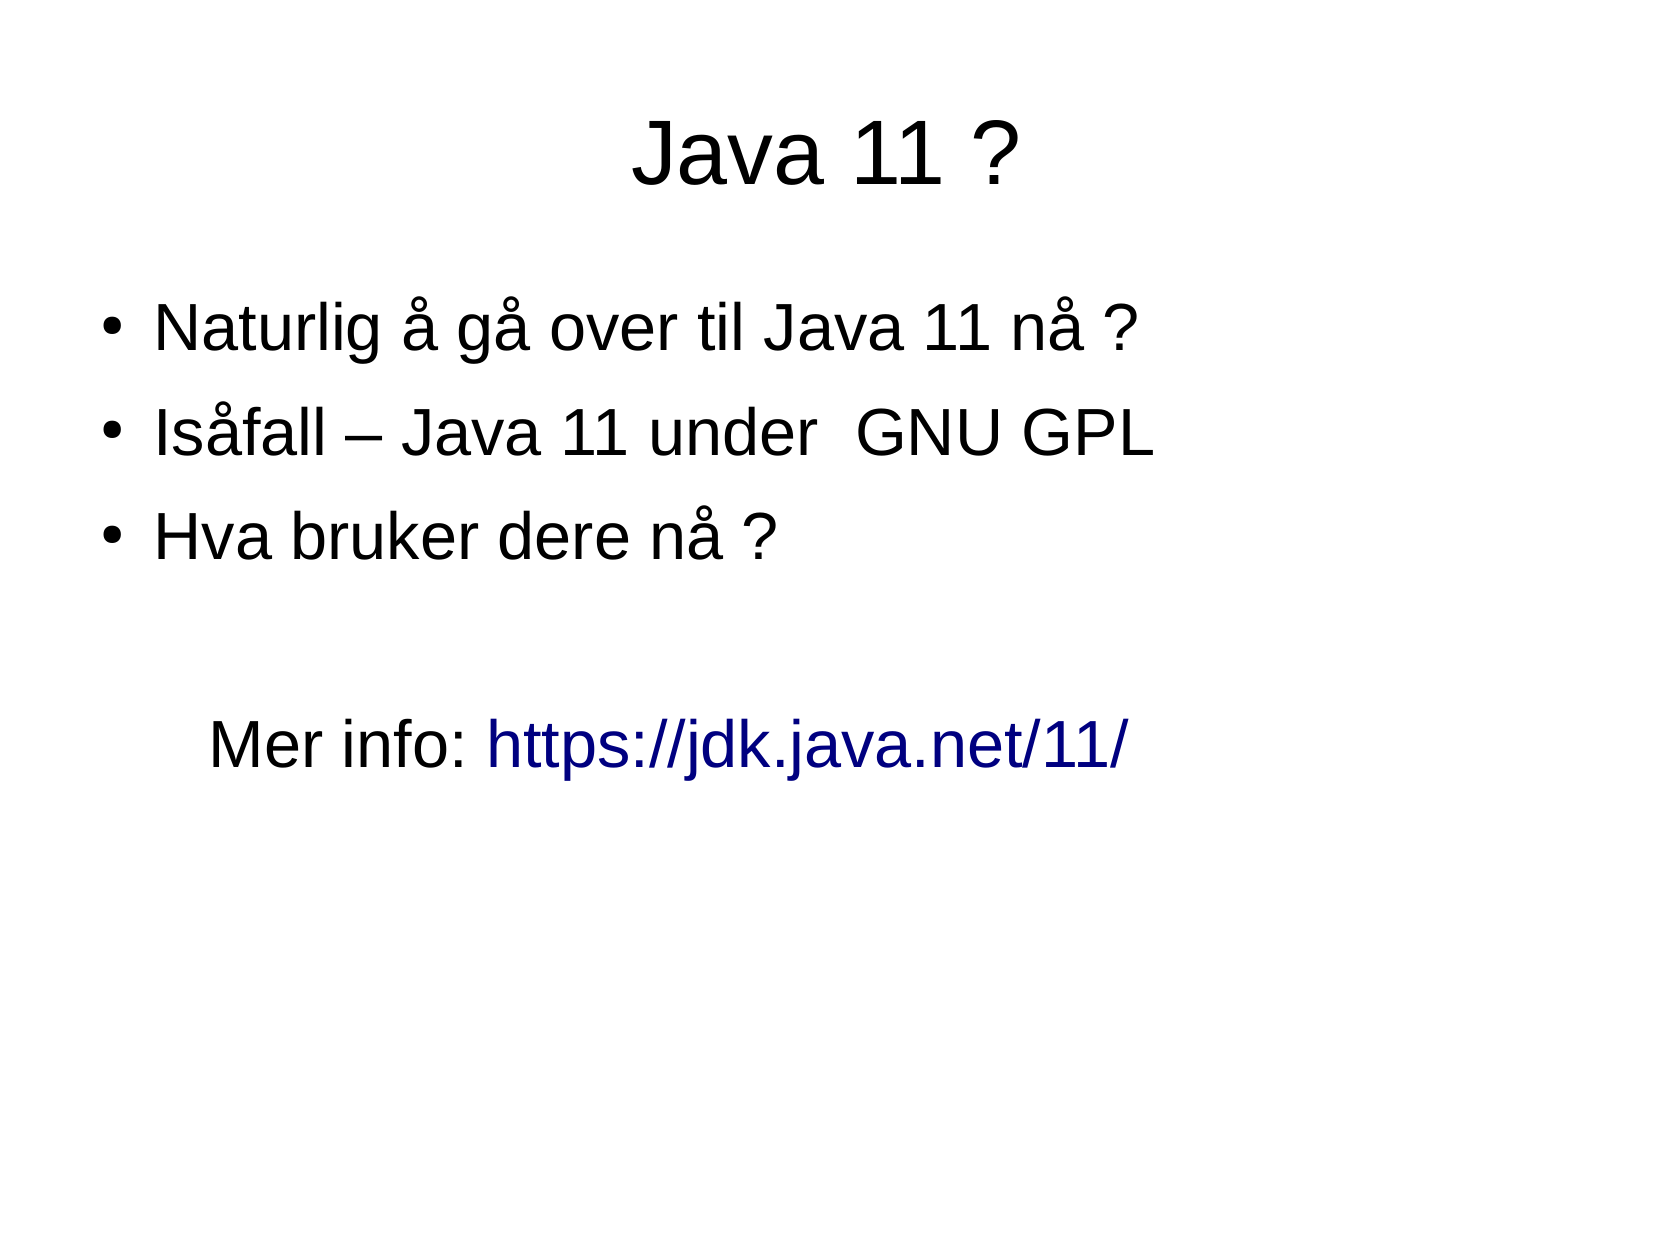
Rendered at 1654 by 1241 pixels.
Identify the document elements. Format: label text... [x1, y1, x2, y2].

title Java 11 ? [82, 49, 1571, 257]
list Naturlig å gå over til Java 11 nå ? Isåfall – Java 11 under GNU GPL Hva bruker dere nå ? Mer info: https://jdk.java.net/11/ [82, 290, 1571, 1109]
